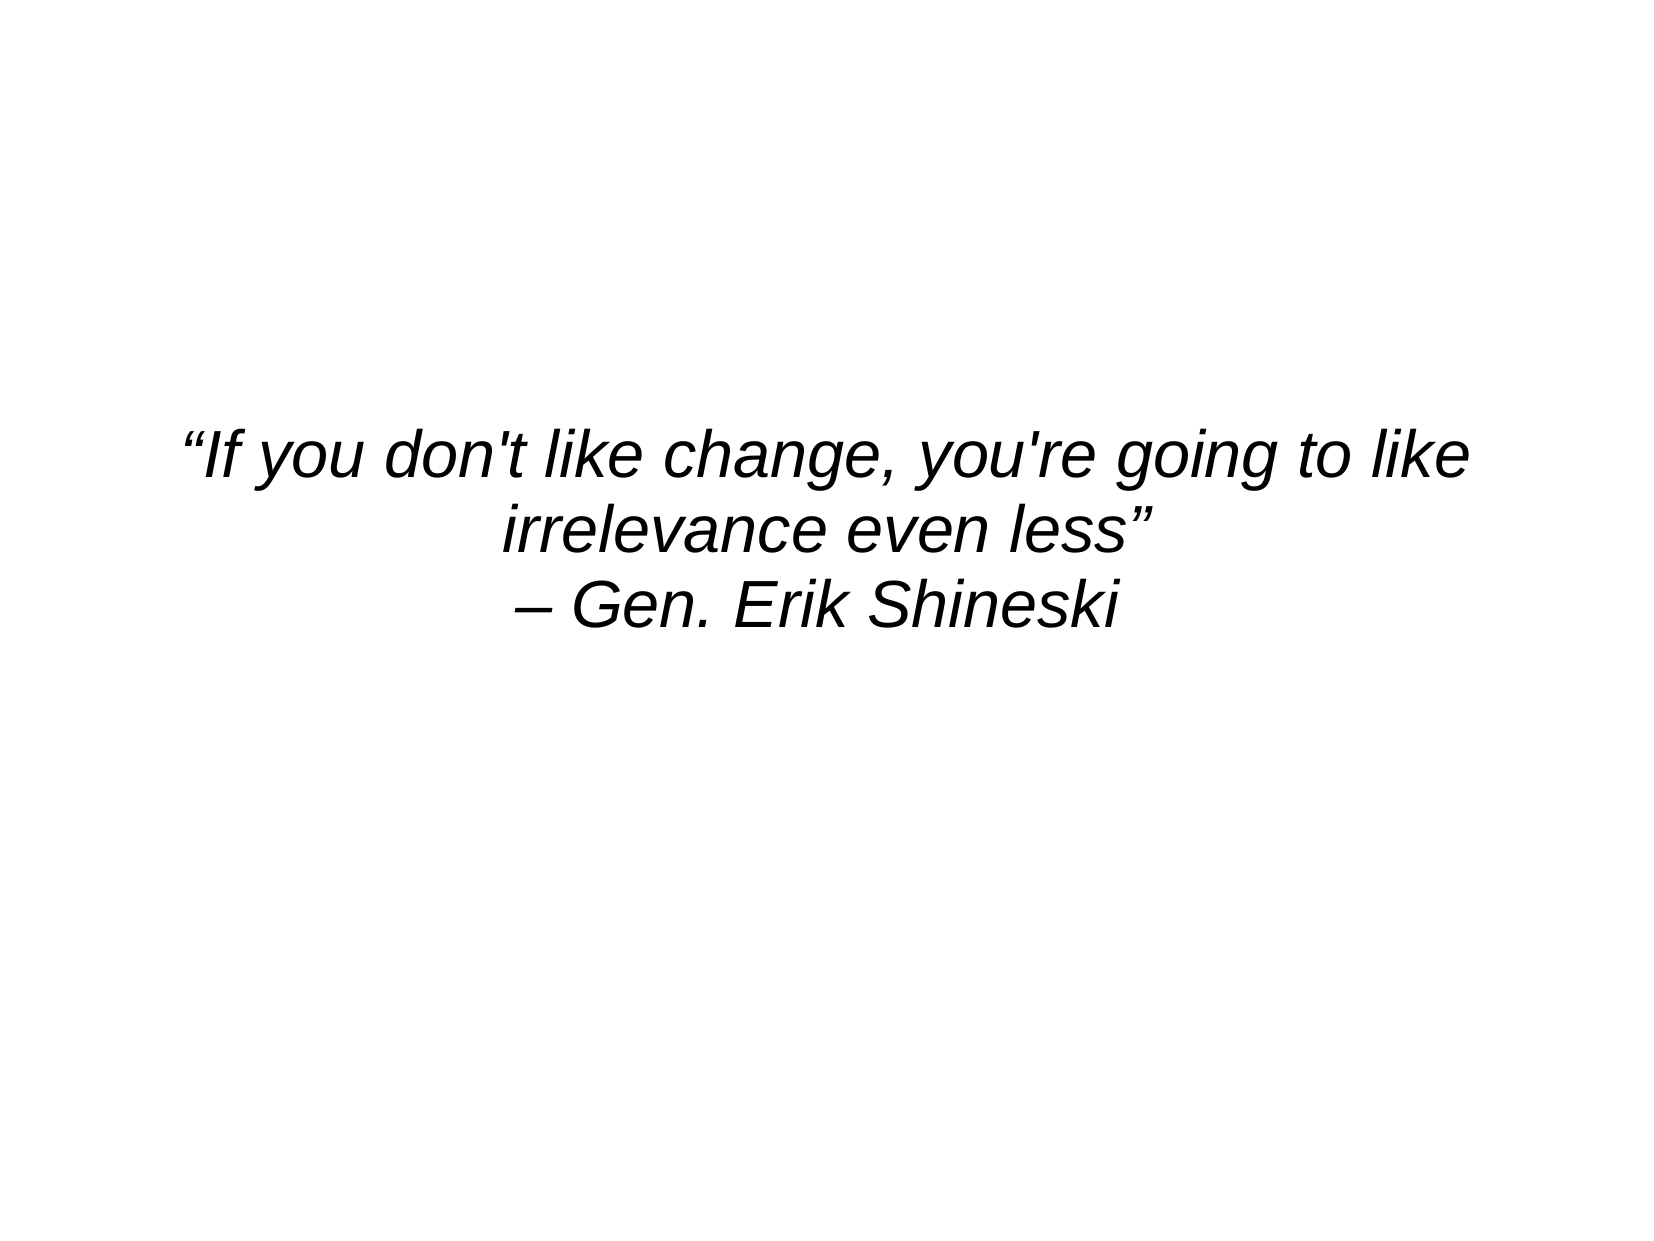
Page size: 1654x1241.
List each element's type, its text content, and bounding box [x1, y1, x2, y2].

subtitle “If you don't like change, you're going to like irrelevance even less” – Gen. Erik Shineski [82, 49, 1571, 1010]
